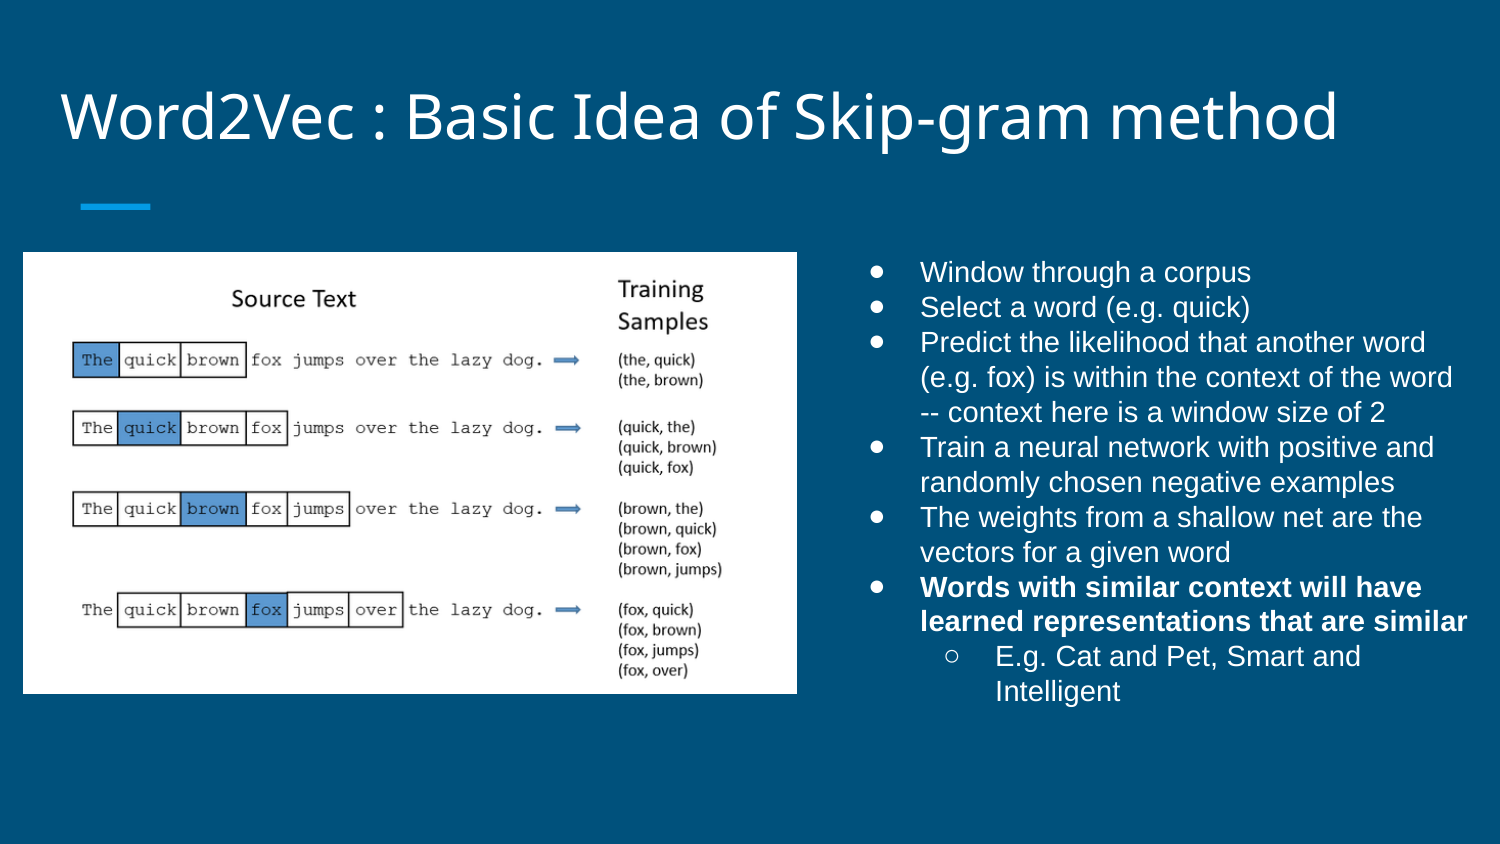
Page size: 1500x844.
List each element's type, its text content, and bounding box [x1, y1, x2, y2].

picture [24, 253, 796, 693]
text_box Window through a corpus Select a word (e.g. quick) Predict the likelihood that another word (e.g. fox) is within the context of the word -- context here is a window size of 2 Train a neural network with positive and randomly chosen negative examples The weights from a shallow net are the vectors for a given word Words with similar context will have learned representations that are similar E.g. Cat and Pet, Smart and Intelligent [830, 238, 1490, 844]
title Word2Vec : Basic Idea of Skip-gram method [45, 72, 1444, 167]
